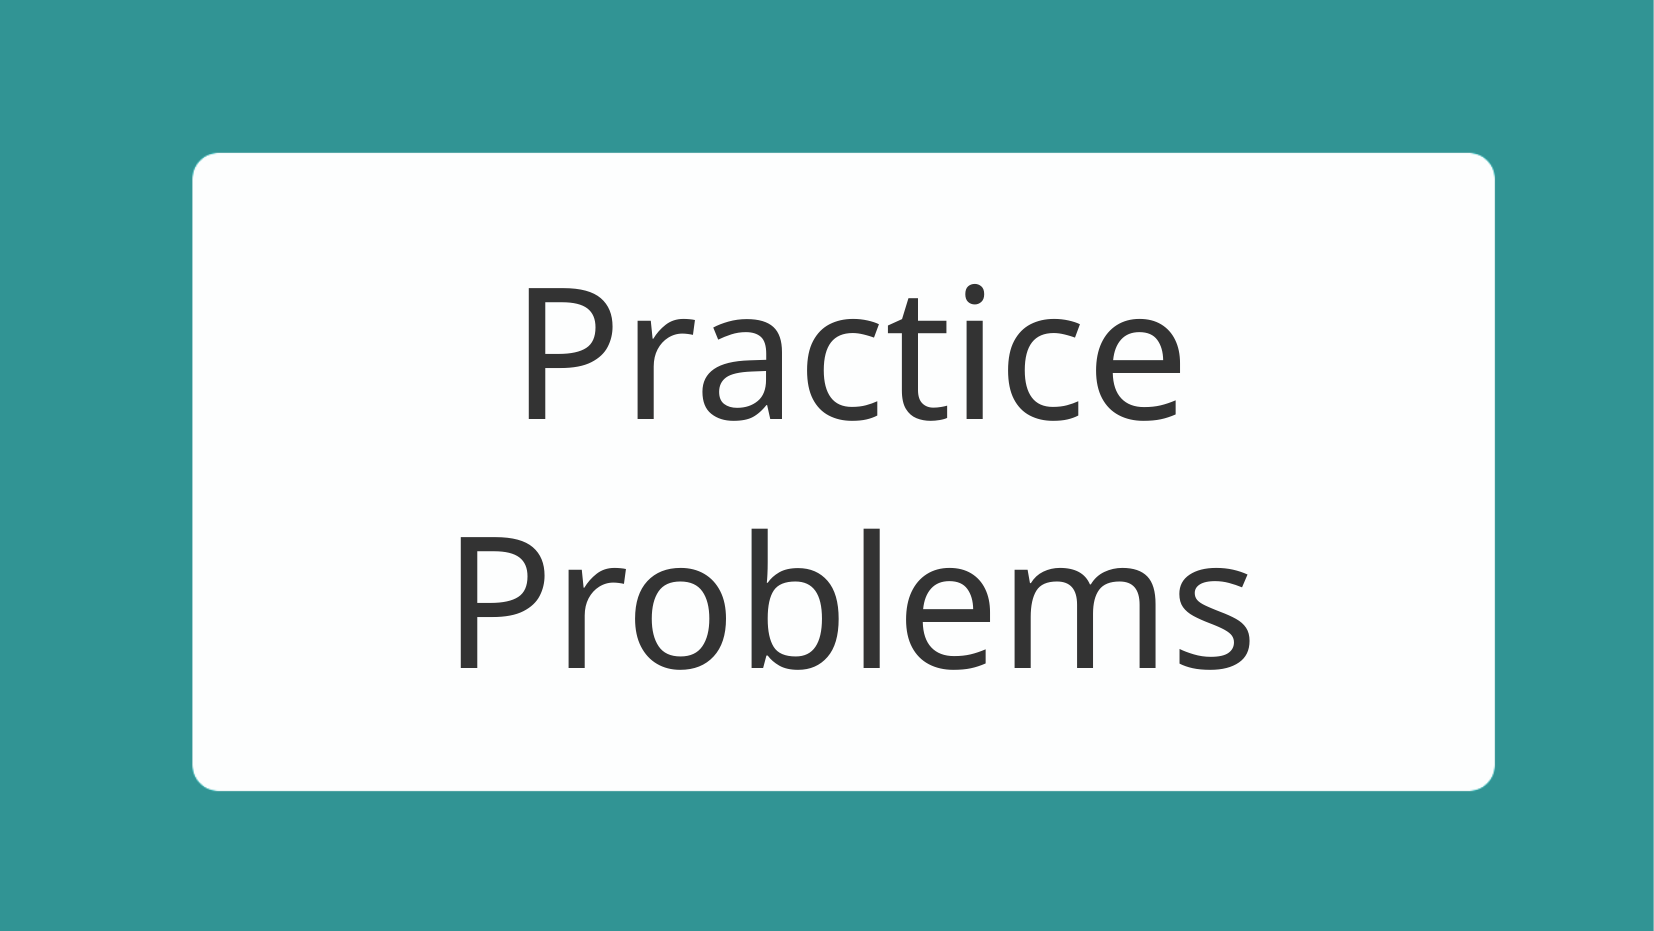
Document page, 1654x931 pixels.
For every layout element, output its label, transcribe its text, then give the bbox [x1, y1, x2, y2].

picture [0, 0, 1654, 931]
title Practice Problems [226, 172, 1477, 773]
